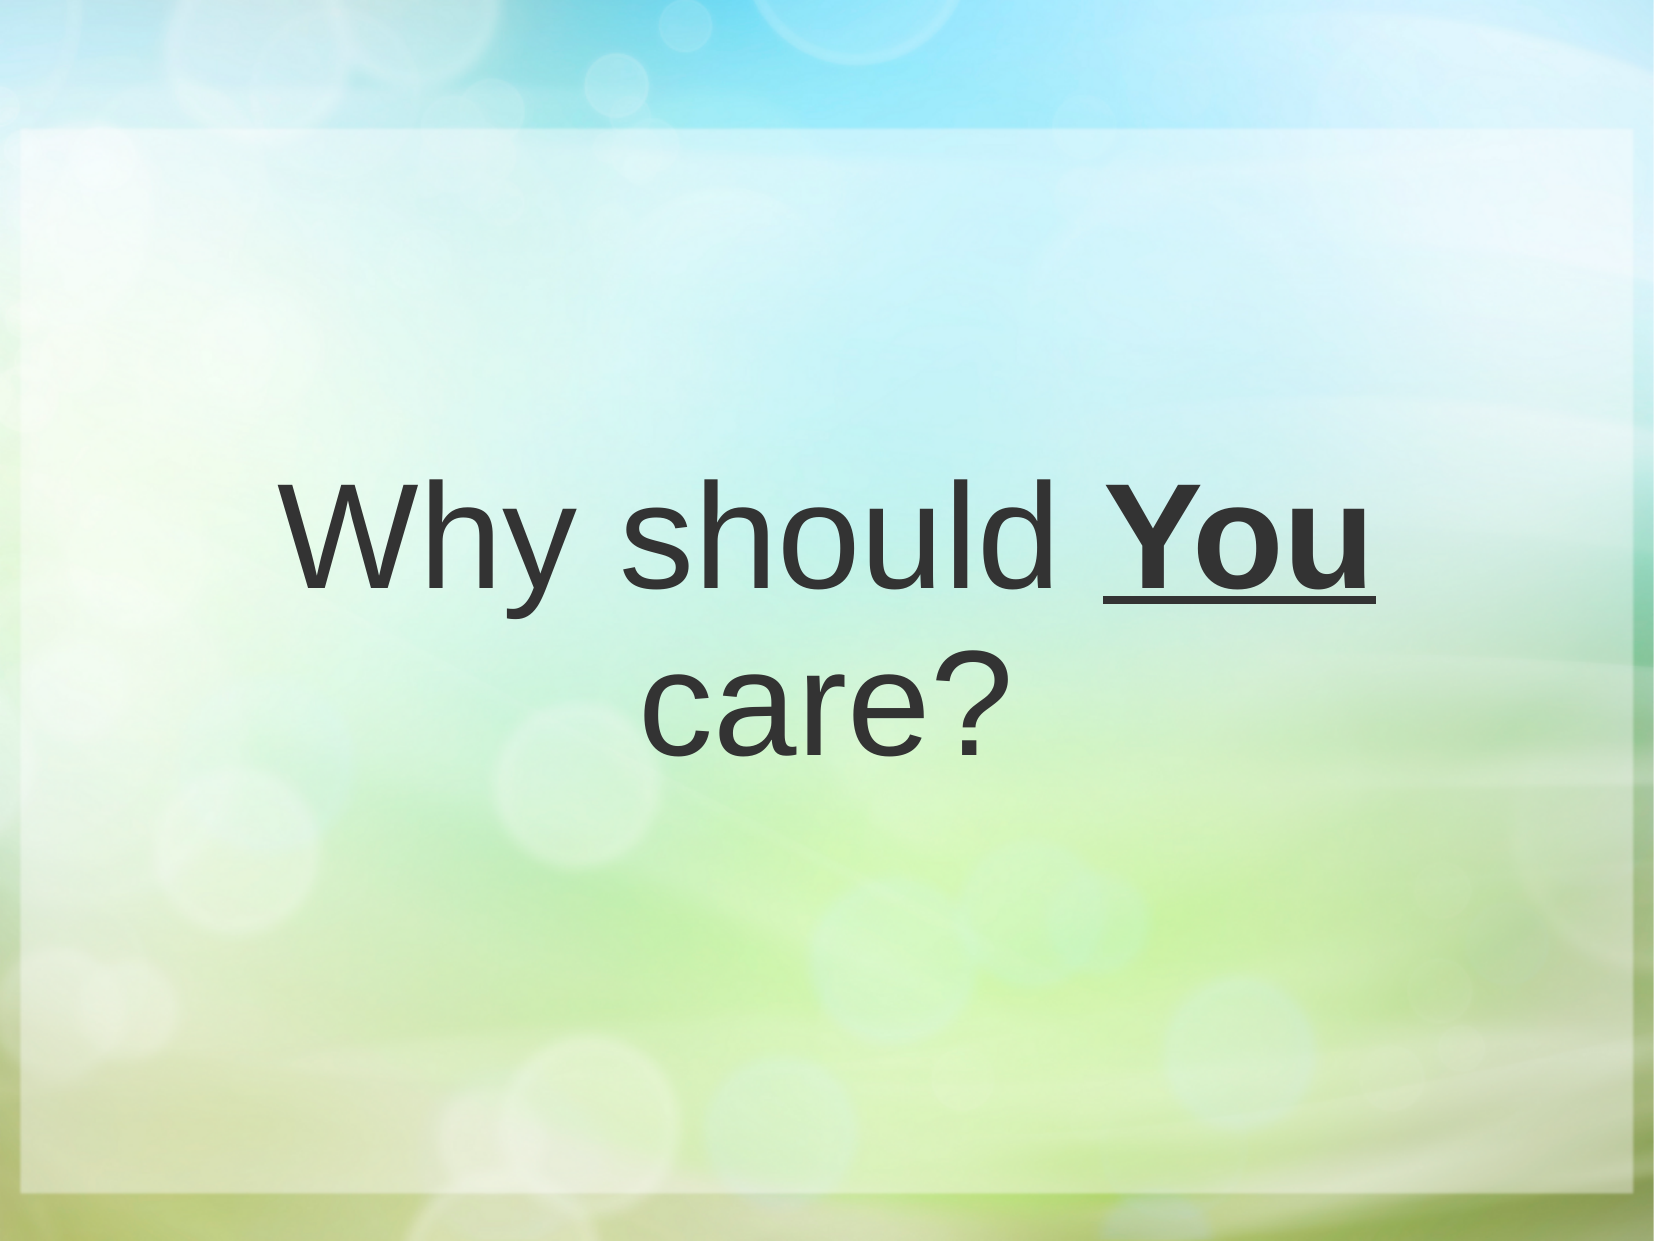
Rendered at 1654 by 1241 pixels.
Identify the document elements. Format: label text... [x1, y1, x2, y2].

picture [0, 0, 1654, 1241]
subtitle Why should You care? [82, 135, 1571, 1105]
